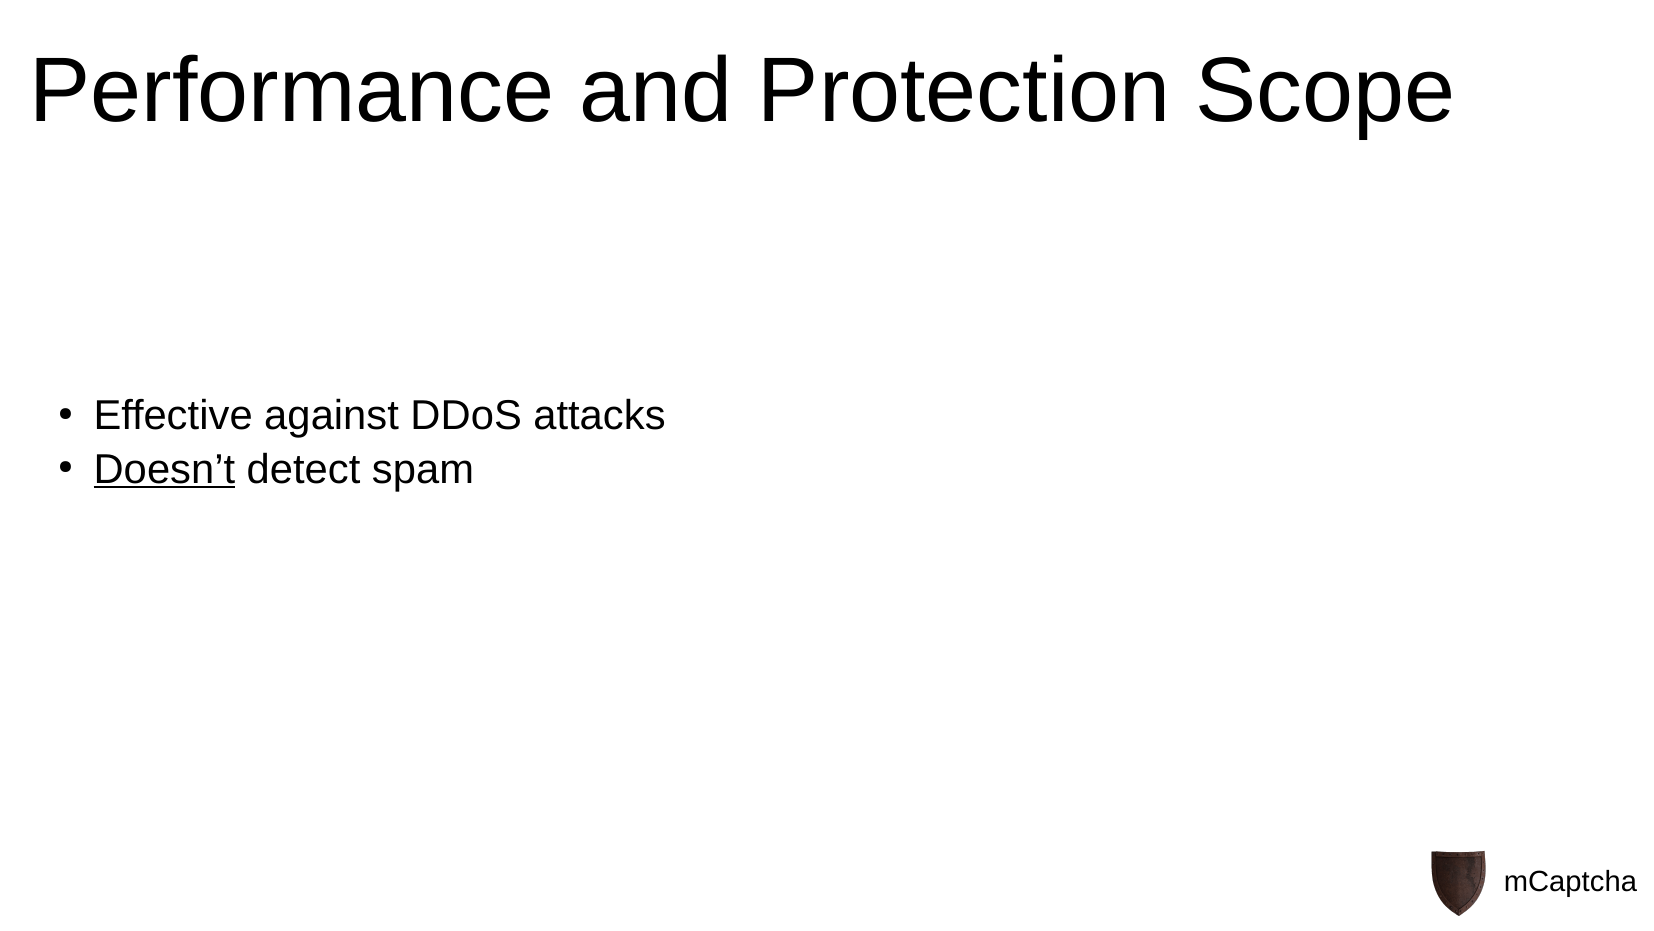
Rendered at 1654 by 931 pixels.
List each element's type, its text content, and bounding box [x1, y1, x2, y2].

text_box mCaptcha [1489, 857, 1654, 906]
subtitle Effective against DDoS attacks Doesn’t detect spam [58, 317, 1596, 613]
title Performance and Protection Scope [29, 0, 1463, 260]
picture [1425, 846, 1493, 918]
